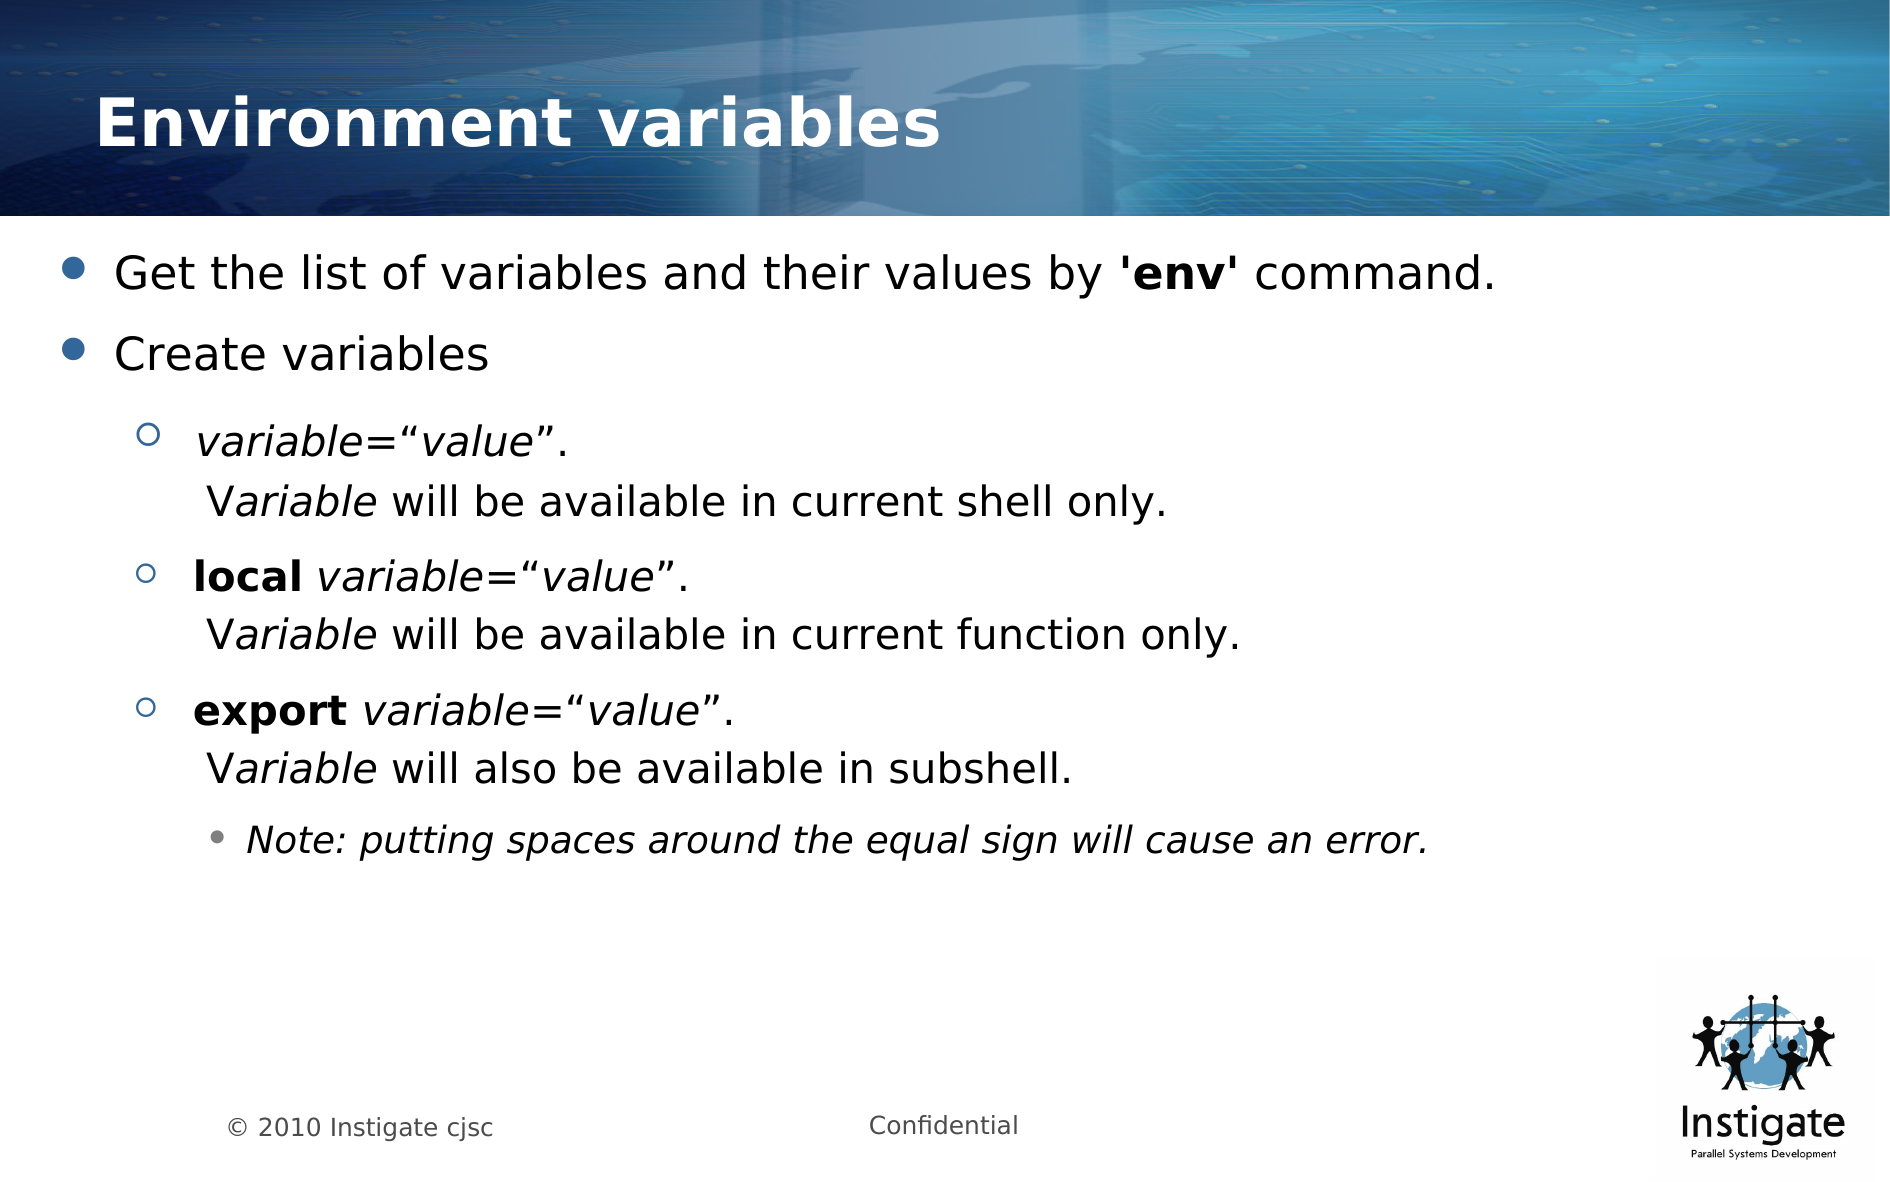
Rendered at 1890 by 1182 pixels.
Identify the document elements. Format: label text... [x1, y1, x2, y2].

title Environment variables [94, 54, 1793, 210]
list Get the list of variables and their values by 'env' command. Create variables variable=“value”. Variable will be available in current shell only. local variable=“value”. Variable will be available in current function only. export variable=“value”. Variable will also be available in subshell. Note: putting spaces around the equal sign will cause an error. [59, 236, 1831, 1001]
picture [0, 0, 1890, 216]
picture [1650, 956, 1876, 1182]
